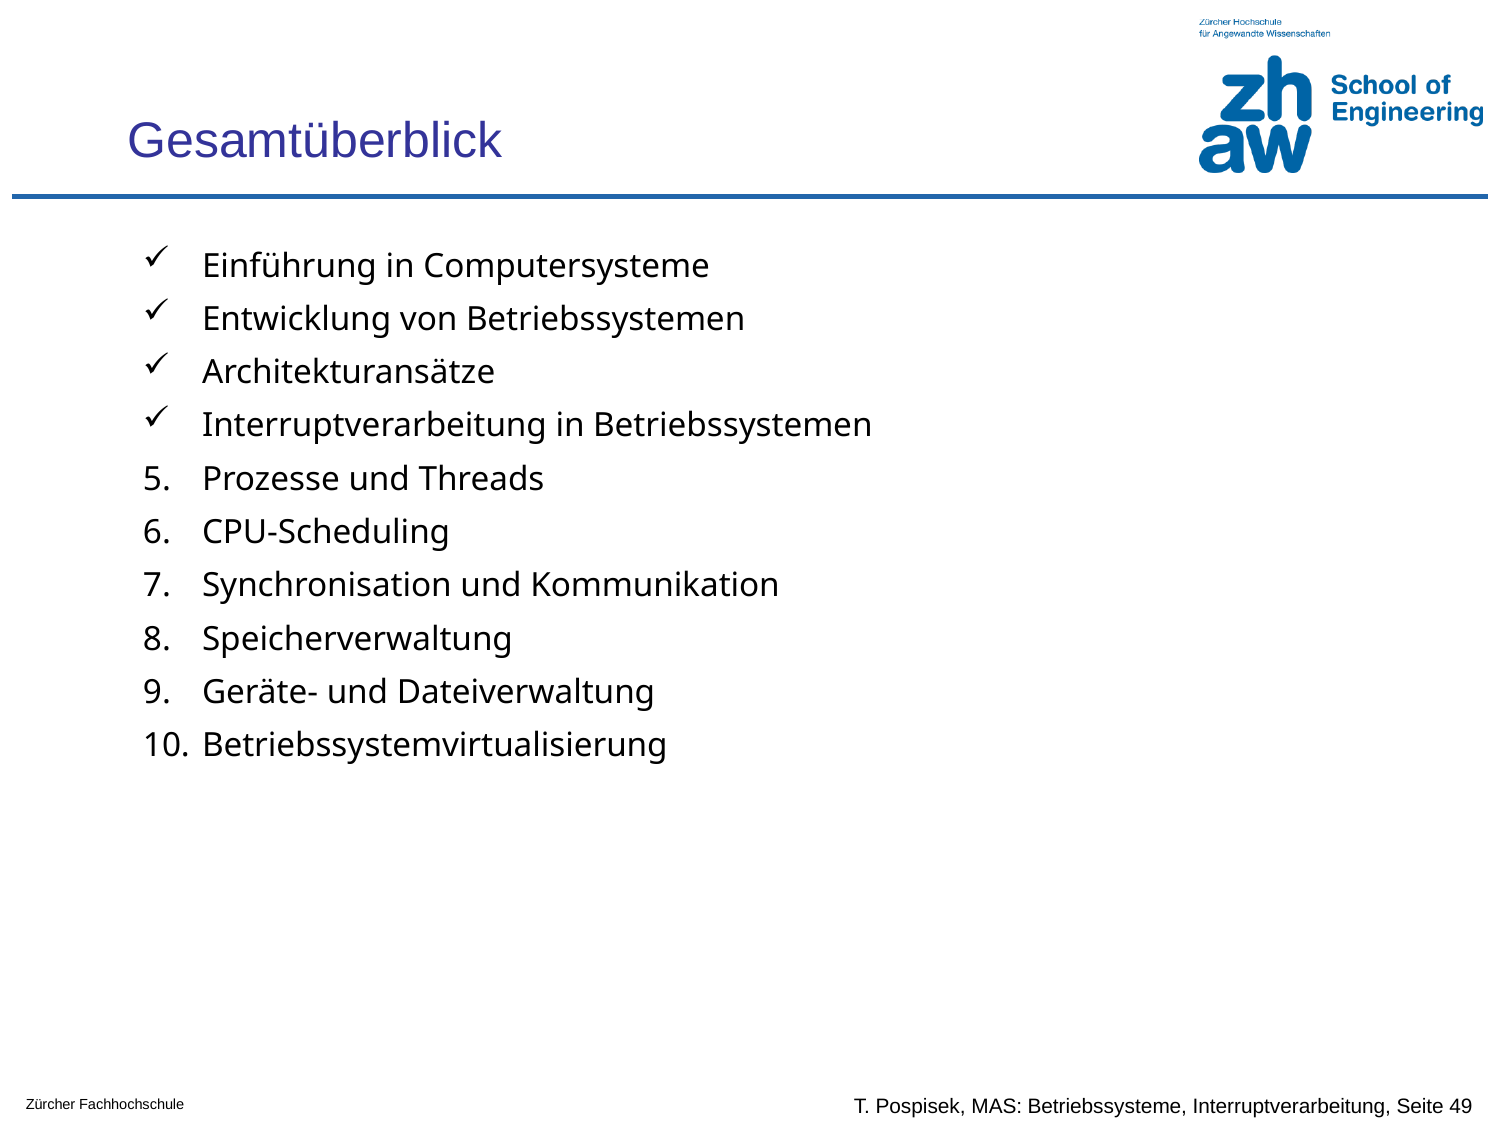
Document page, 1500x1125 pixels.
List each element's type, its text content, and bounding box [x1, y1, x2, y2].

picture [1199, 19, 1483, 173]
text_box Einführung in Computersysteme Entwicklung von Betriebssystemen Architekturansätze Interruptverarbeitung in Betriebssystemen Prozesse und Threads CPU-Scheduling Synchronisation und Kommunikation Speicherverwaltung Geräte- und Dateiverwaltung Betriebssystemvirtualisierung [128, 236, 1341, 1012]
title Gesamtüberblick [112, 50, 1391, 175]
